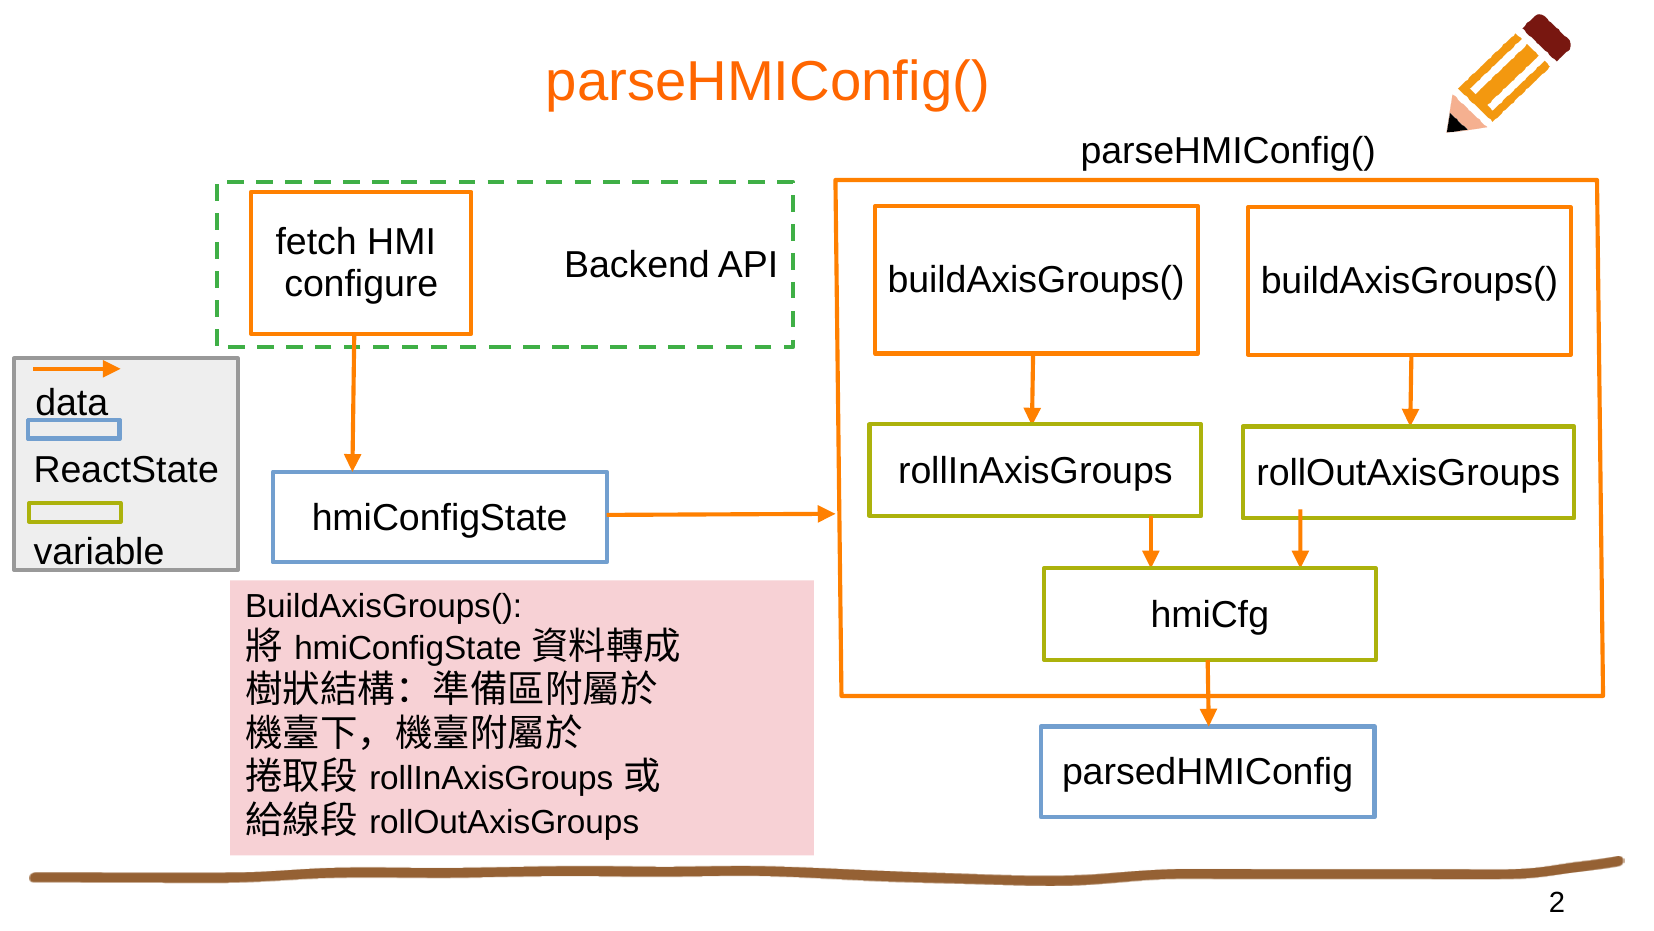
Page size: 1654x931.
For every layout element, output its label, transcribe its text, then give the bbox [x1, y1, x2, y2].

text_box buildAxisGroups() [1248, 207, 1571, 355]
text_box hmiCfg [1044, 568, 1376, 661]
text_box data [20, 373, 124, 431]
picture [1446, 14, 1571, 133]
text_box ReactState [18, 441, 234, 499]
text_box buildAxisGroups() [875, 206, 1198, 354]
text_box rollInAxisGroups [869, 424, 1202, 517]
text_box [14, 358, 238, 571]
text_box fetch HMI configure [250, 191, 472, 334]
text_box variable [18, 523, 224, 581]
text_box data [30, 422, 117, 431]
text_box rollOutAxisGroups [1242, 426, 1575, 519]
title parseHMIConfig() [88, 29, 1447, 133]
text_box [835, 179, 1604, 696]
text_box BuildAxisGroups(): 將 hmiConfigState 資料轉成 樹狀結構：準備區附屬於 機臺下，機臺附屬於 捲取段 rollInAxisGroups 或 給線段 rollOutAxisGroups [230, 580, 814, 856]
text_box [31, 505, 119, 520]
text_box Backend API [217, 182, 794, 347]
picture [29, 856, 1625, 886]
text_box parsedHMIConfig [1040, 726, 1375, 818]
text_box parseHMIConfig() [1065, 121, 1391, 179]
text_box hmiConfigState [272, 471, 607, 563]
